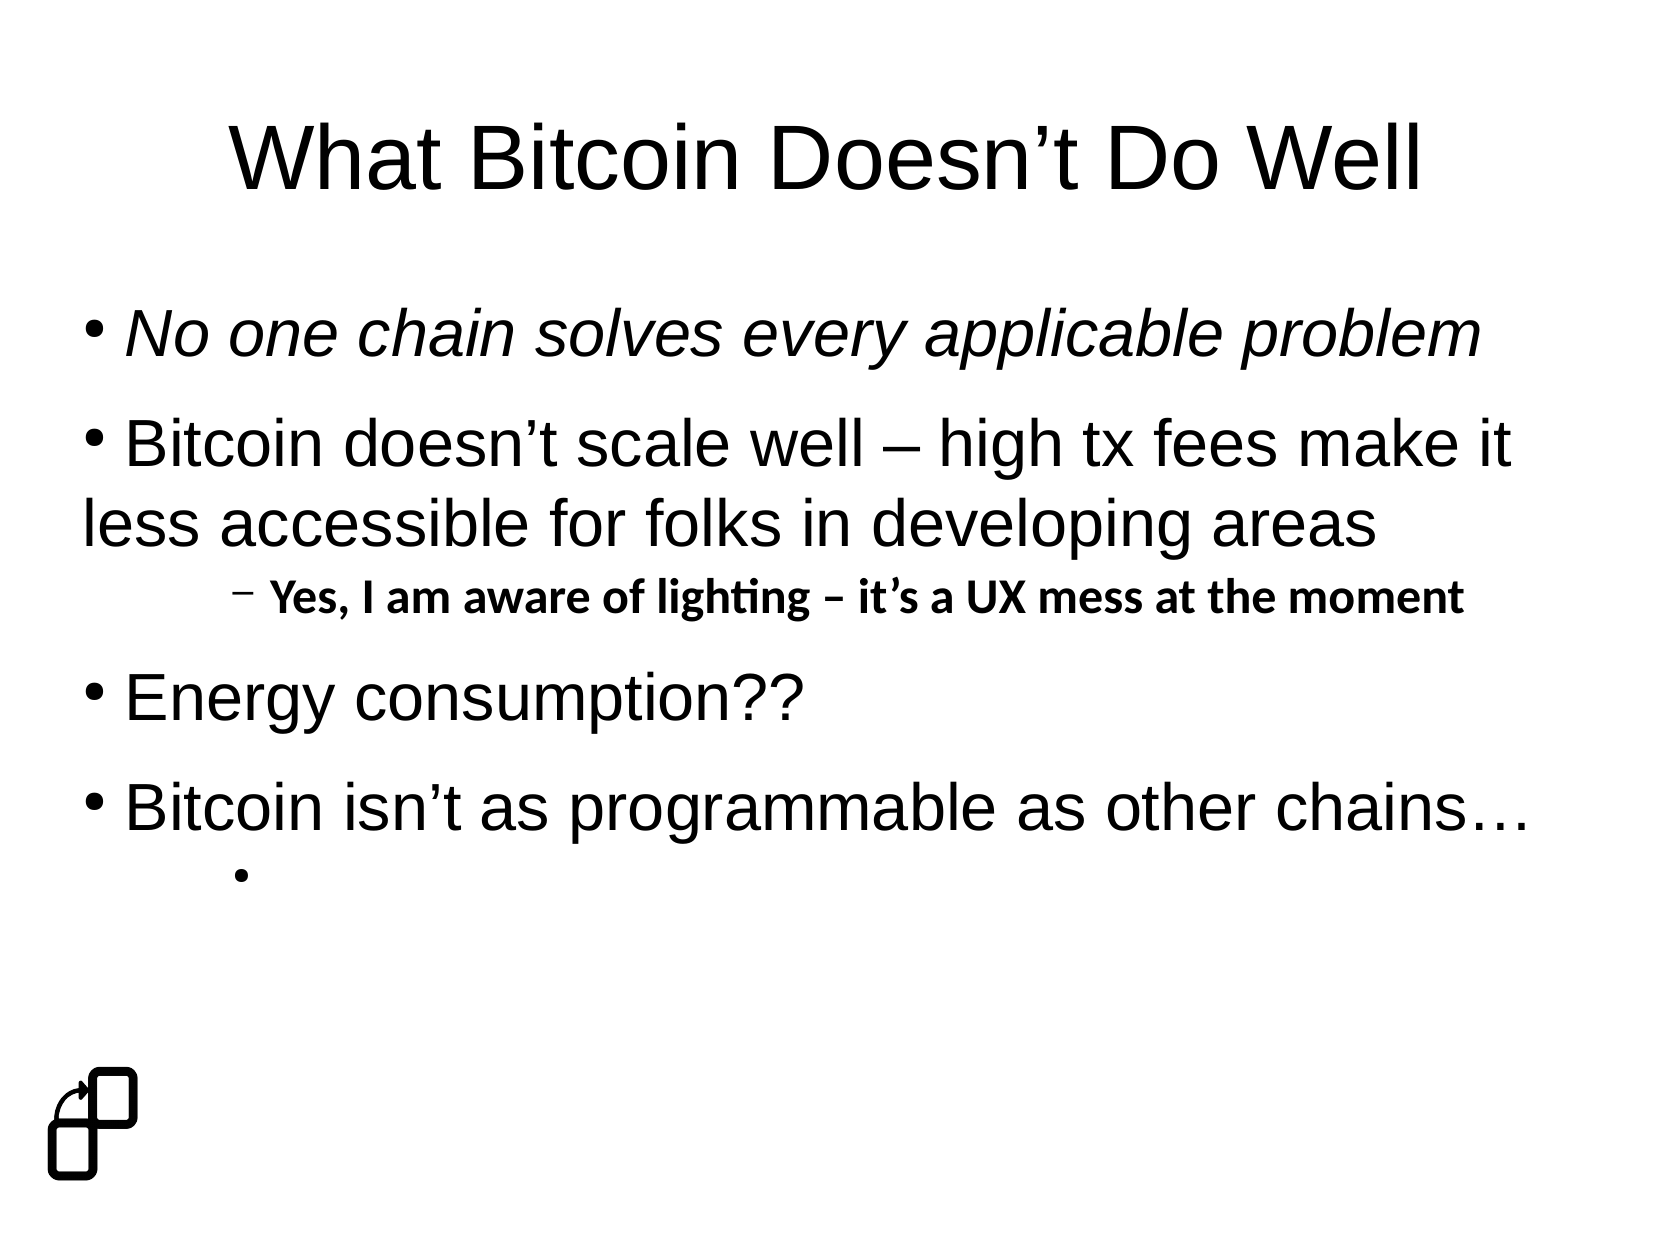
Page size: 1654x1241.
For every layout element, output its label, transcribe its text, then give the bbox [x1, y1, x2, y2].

picture [30, 1062, 153, 1186]
title What Bitcoin Doesn’t Do Well [82, 97, 1571, 209]
list No one chain solves every applicable problem Bitcoin doesn’t scale well – high tx fees make it less accessible for folks in developing areas Yes, I am aware of lighting – it’s a UX mess at the moment Energy consumption?? Bitcoin isn’t as programmable as other chains… [82, 290, 1571, 1010]
